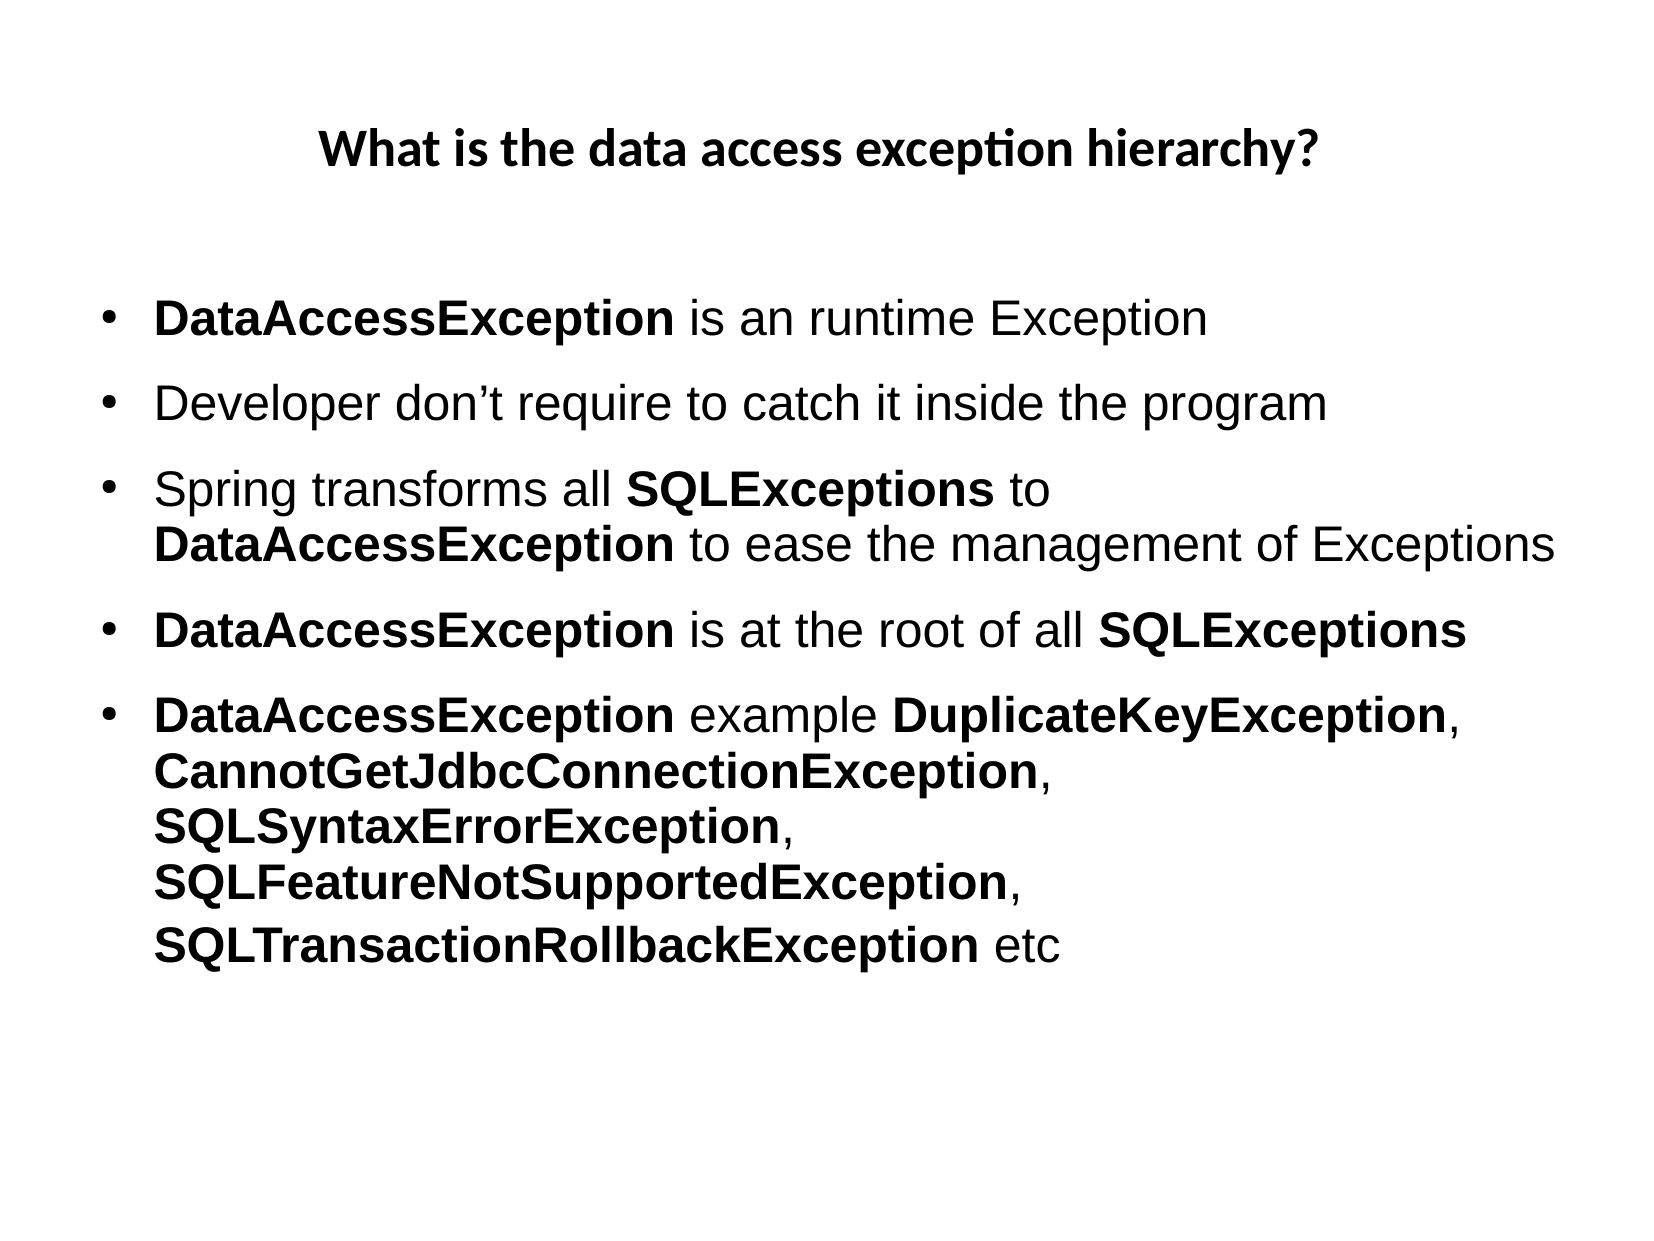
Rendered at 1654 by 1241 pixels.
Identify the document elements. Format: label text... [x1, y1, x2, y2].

list DataAccessException is an runtime Exception Developer don’t require to catch it inside the program Spring transforms all SQLExceptions to DataAccessException to ease the management of Exceptions DataAccessException is at the root of all SQLExceptions DataAccessException example DuplicateKeyException, CannotGetJdbcConnectionException, SQLSyntaxErrorException, SQLFeatureNotSupportedException, SQLTransactionRollbackException etc [82, 290, 1571, 1010]
title What is the data access exception hierarchy? [82, 49, 1571, 257]
